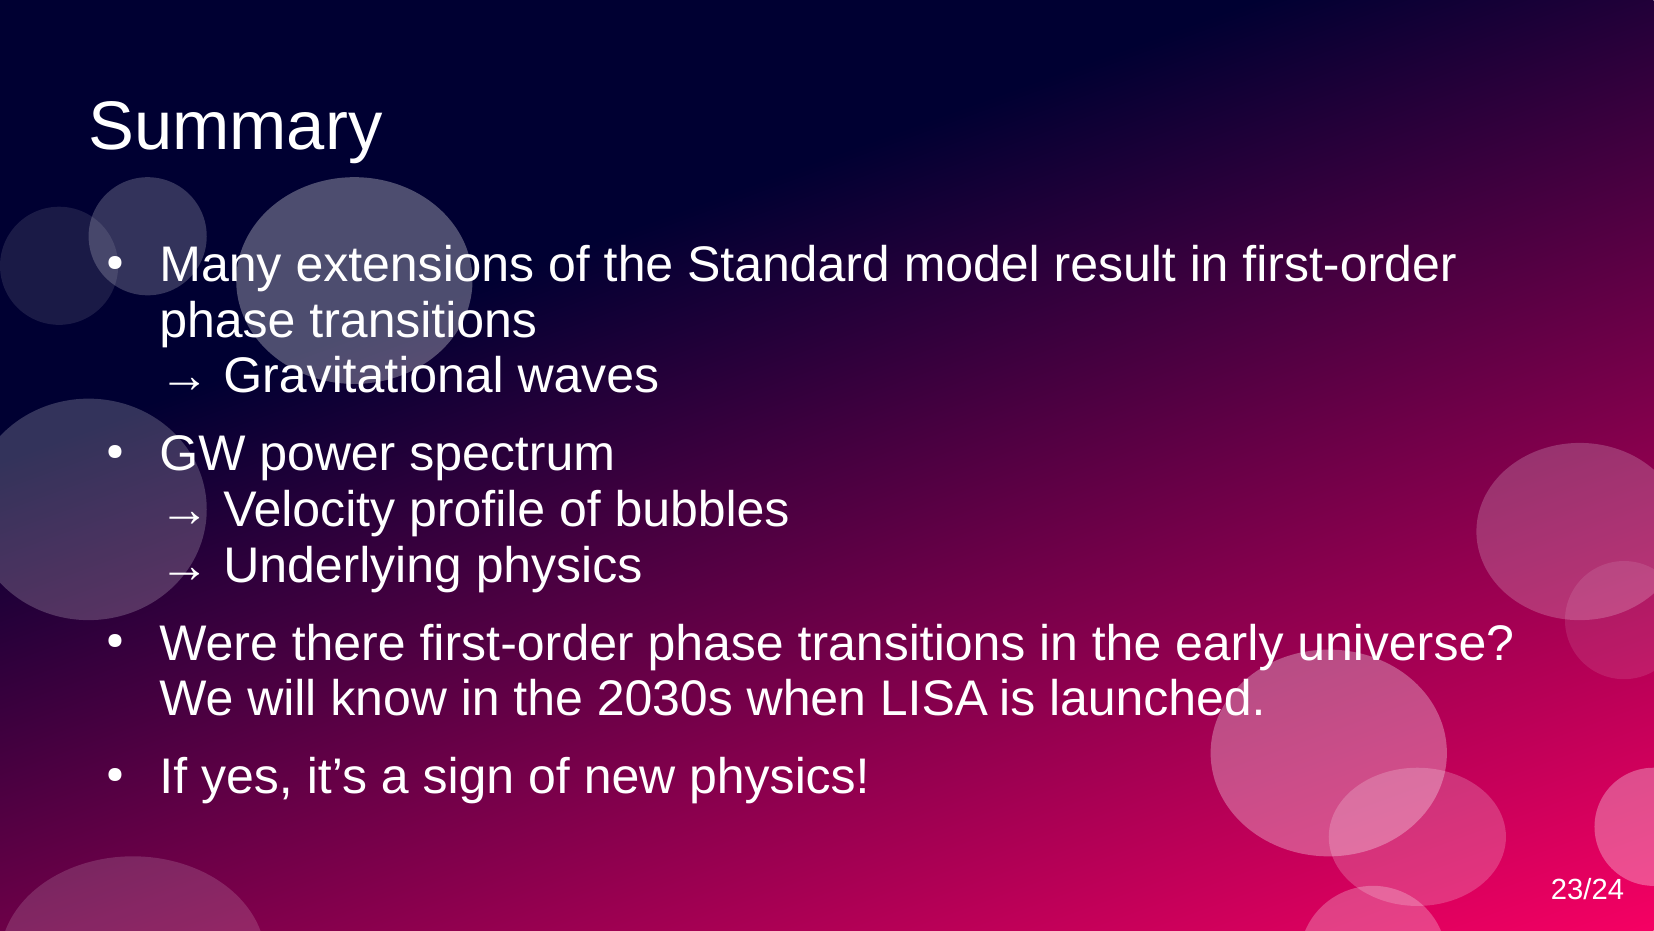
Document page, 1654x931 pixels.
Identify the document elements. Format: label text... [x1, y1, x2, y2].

list Many extensions of the Standard model result in first-order phase transitions → Gravitational waves GW power spectrum → Velocity profile of bubbles → Underlying physics Were there first-order phase transitions in the early universe?We will know in the 2030s when LISA is launched. If yes, it’s a sign of new physics! [88, 236, 1565, 827]
title Summary [88, 44, 1565, 207]
